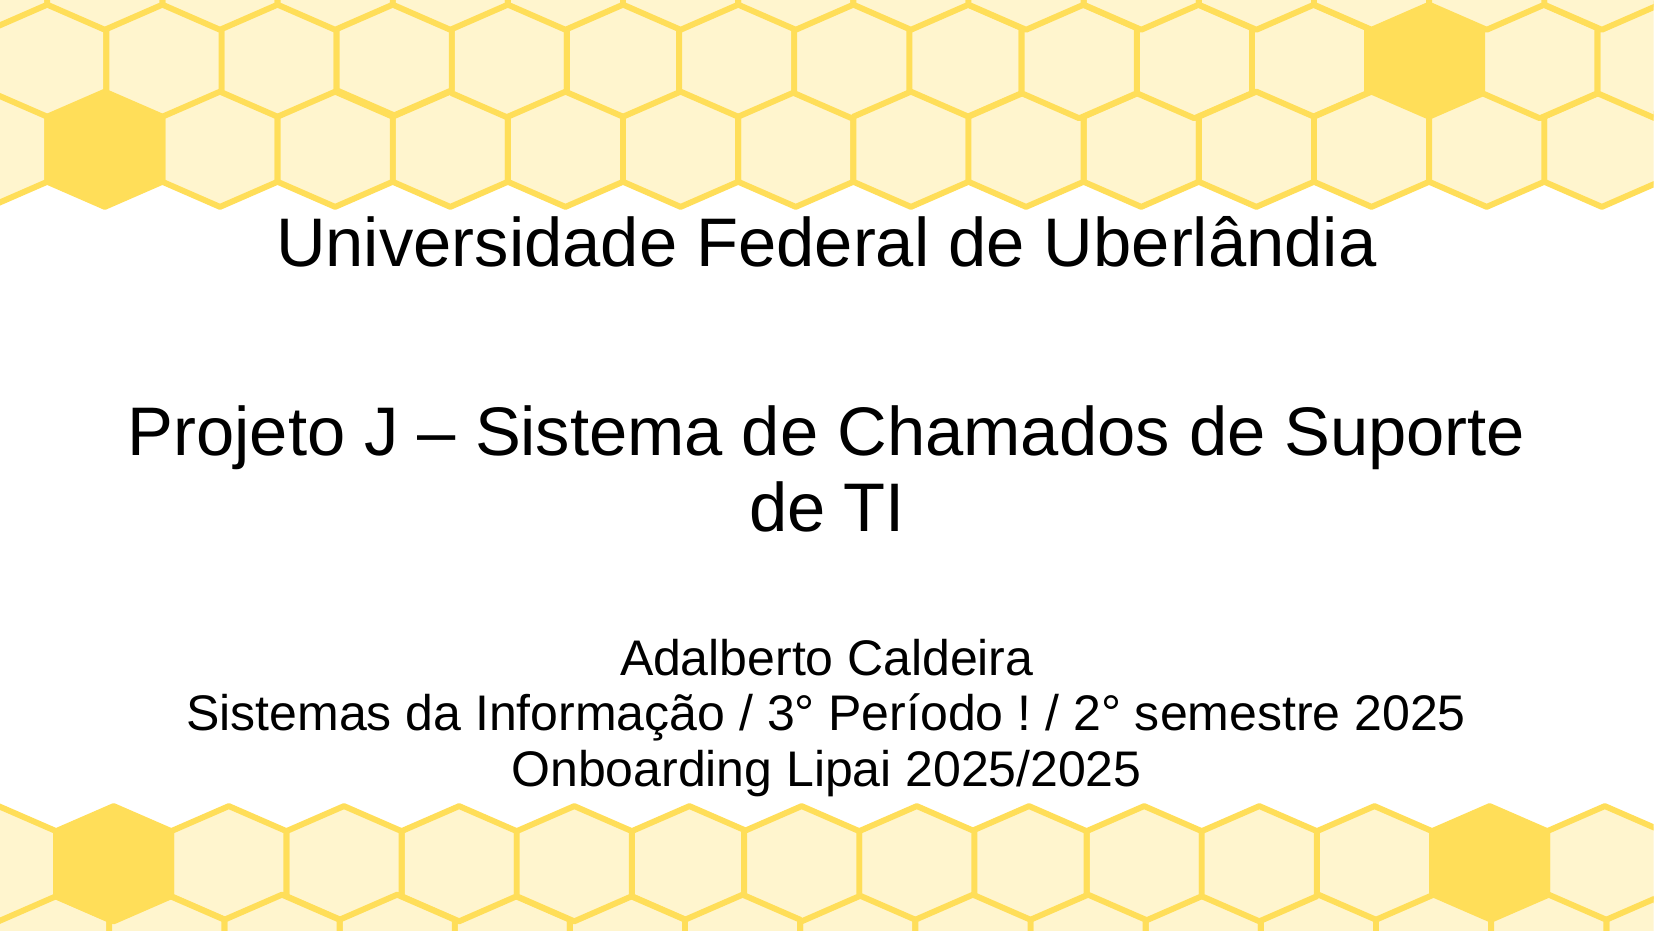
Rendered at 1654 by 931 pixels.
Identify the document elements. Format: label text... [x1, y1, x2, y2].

title Projeto J – Sistema de Chamados de Suporte de TI [88, 384, 1565, 573]
subtitle Adalberto Caldeira Sistemas da Informação / 3° Período ! / 2° semestre 2025 Onboarding Lipai 2025/2025 [88, 629, 1565, 853]
title Universidade Federal de Uberlândia [88, 177, 1565, 384]
